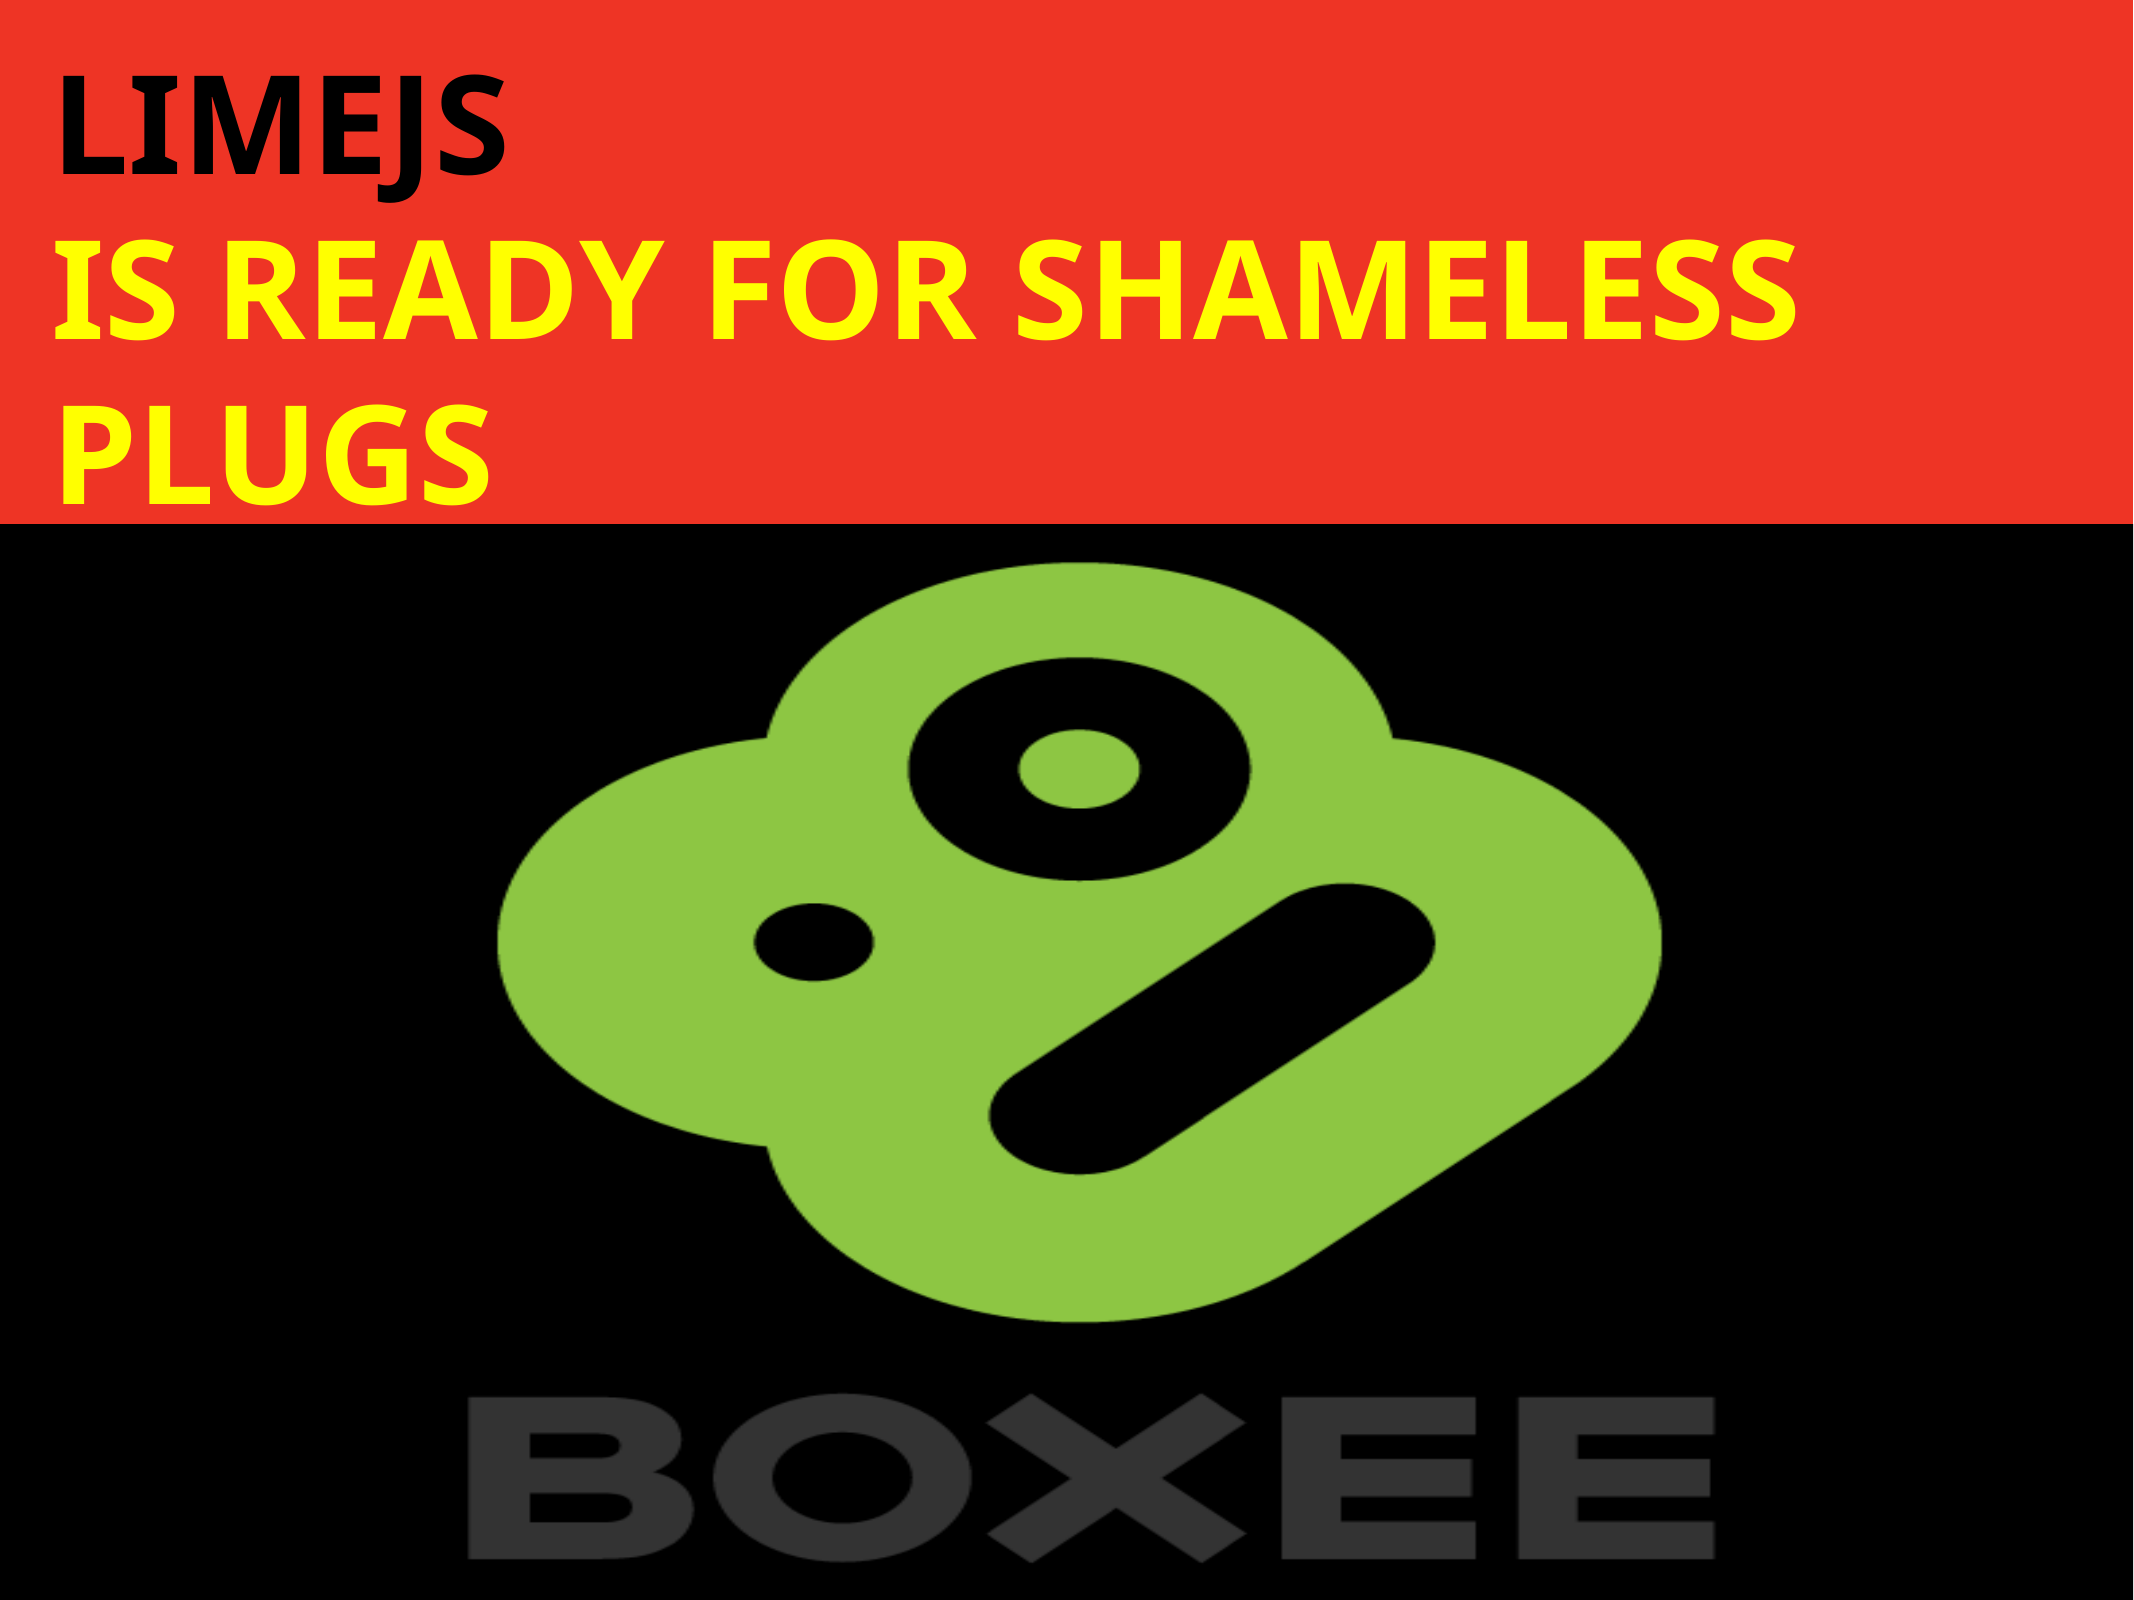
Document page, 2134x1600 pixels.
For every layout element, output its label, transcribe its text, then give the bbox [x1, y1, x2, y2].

text_box LIMEJS IS READY FOR SHAMELESS PLUGS [41, 37, 2134, 488]
picture [0, 524, 2134, 1600]
text_box LIMEJS IS READY FOR SHAMELESS PLUGS [84, 423, 110, 452]
